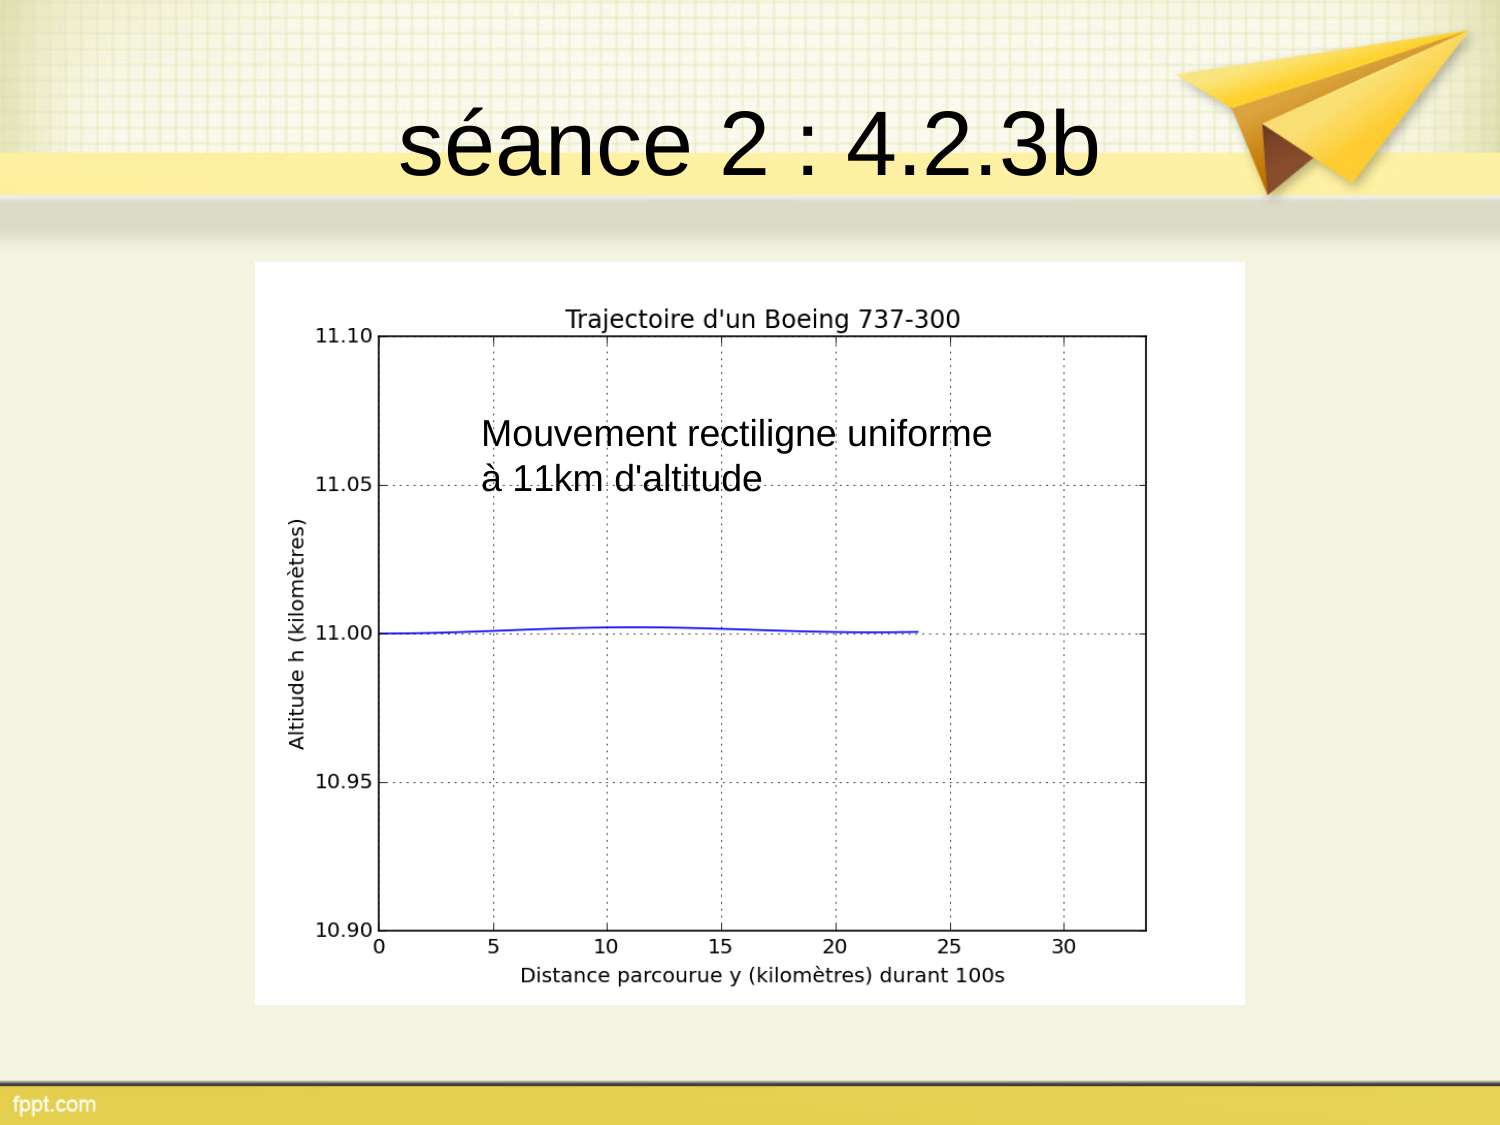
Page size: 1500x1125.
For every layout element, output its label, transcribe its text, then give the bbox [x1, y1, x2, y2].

text_box Mouvement rectiligne uniforme à 11km d'altitude [466, 401, 1046, 507]
picture [0, 0, 1500, 1125]
title séance 2 : 4.2.3b [75, 45, 1426, 233]
